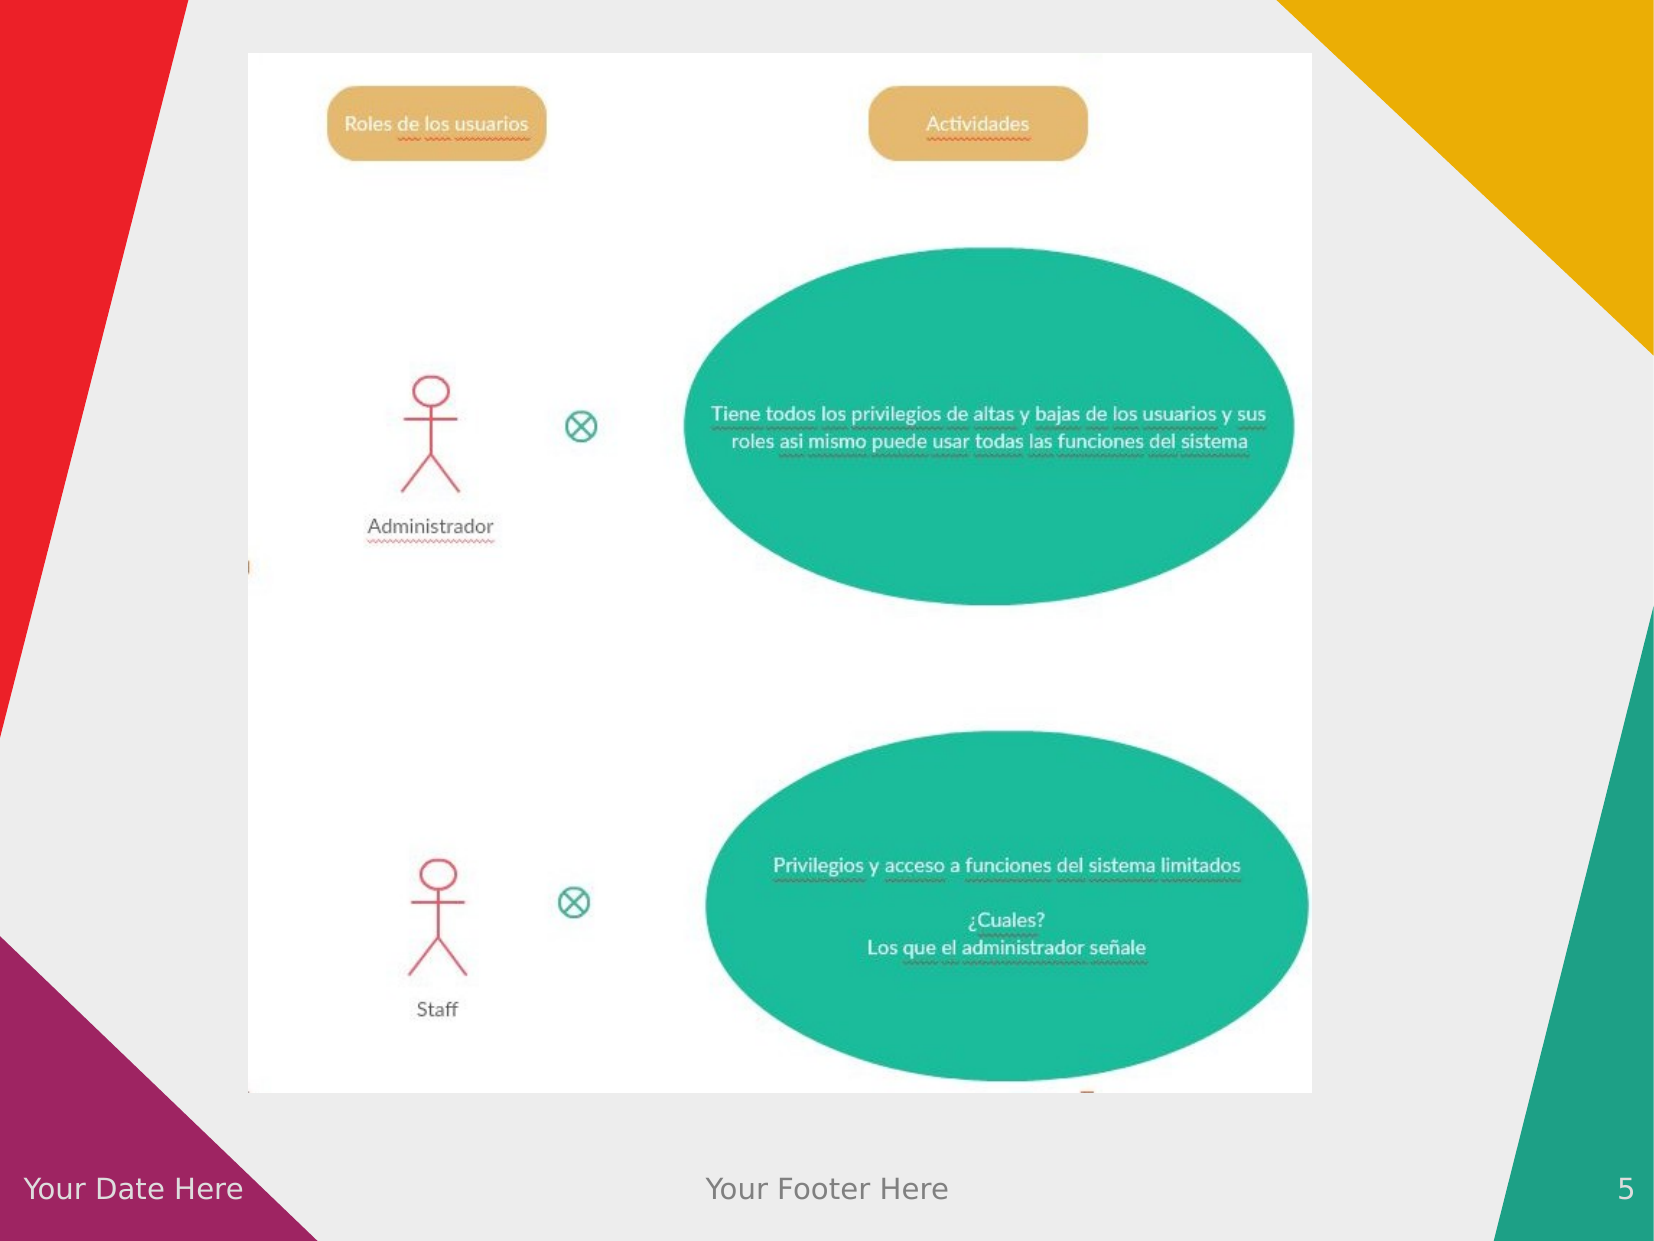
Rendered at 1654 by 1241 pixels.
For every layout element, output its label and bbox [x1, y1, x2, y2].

picture [248, 53, 1312, 1094]
